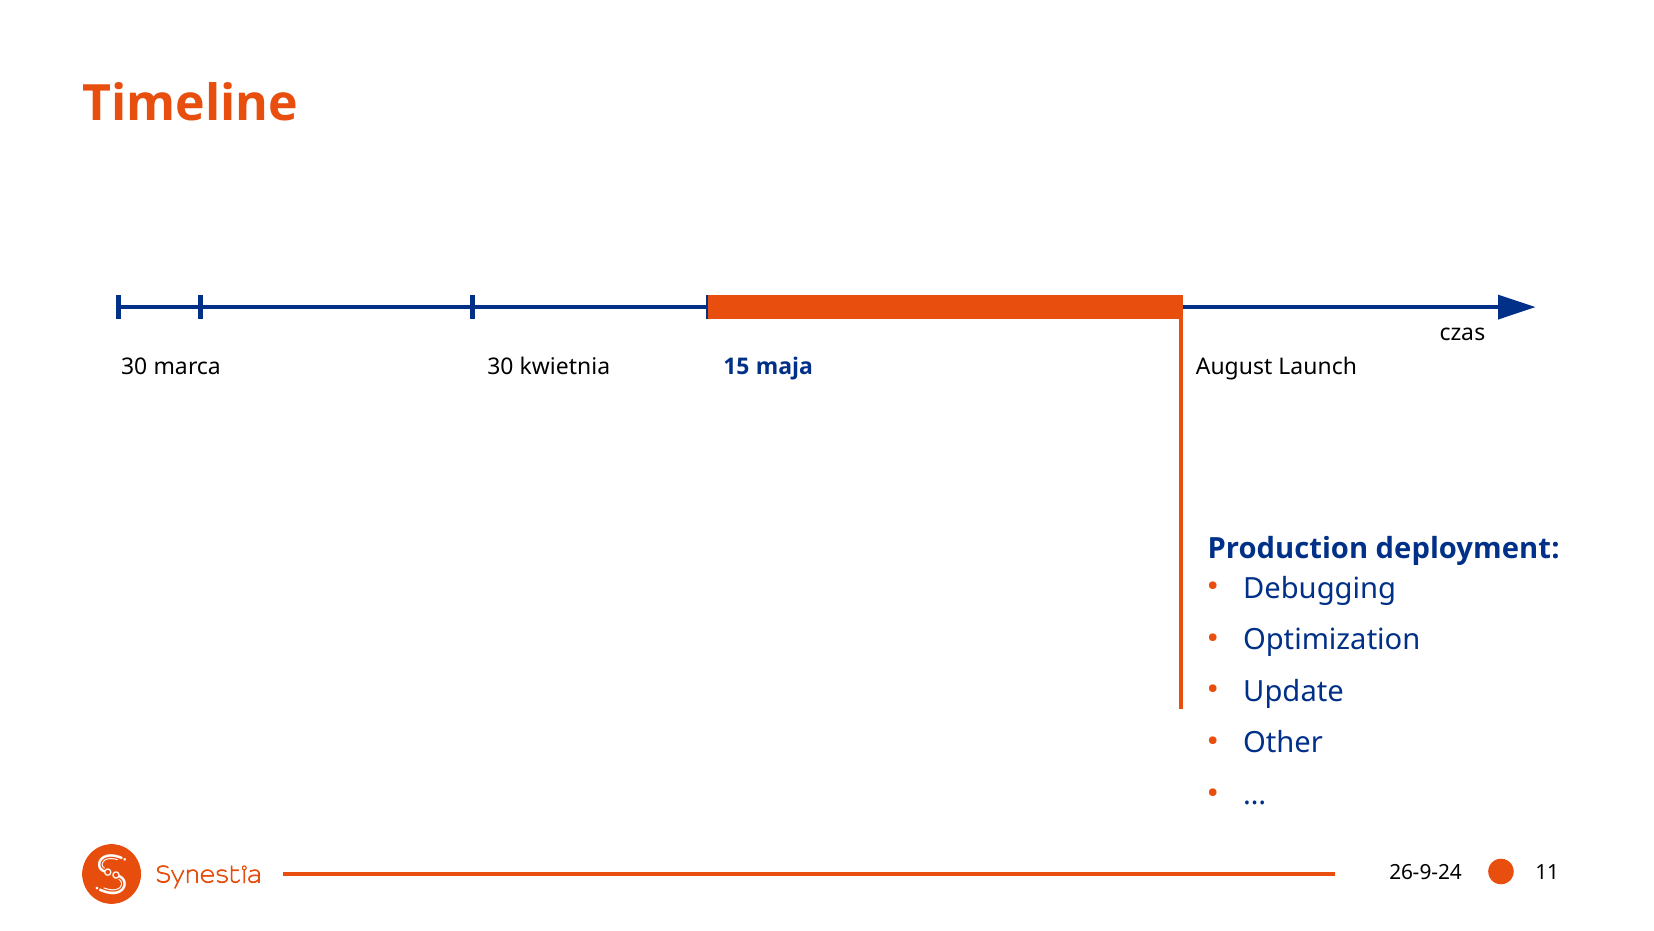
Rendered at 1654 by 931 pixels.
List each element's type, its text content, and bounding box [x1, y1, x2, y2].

text_box 30 kwietnia [472, 342, 686, 386]
picture [82, 844, 260, 904]
text_box [708, 295, 1179, 319]
text_box August Launch [1183, 342, 1394, 386]
text_box 15 maja [708, 342, 922, 386]
text_box Production deployment: Debugging Optimization Update Other … [1192, 519, 1654, 856]
title Timeline [82, 37, 1571, 166]
text_box czas [1311, 311, 1501, 355]
text_box 30 marca [106, 342, 319, 386]
